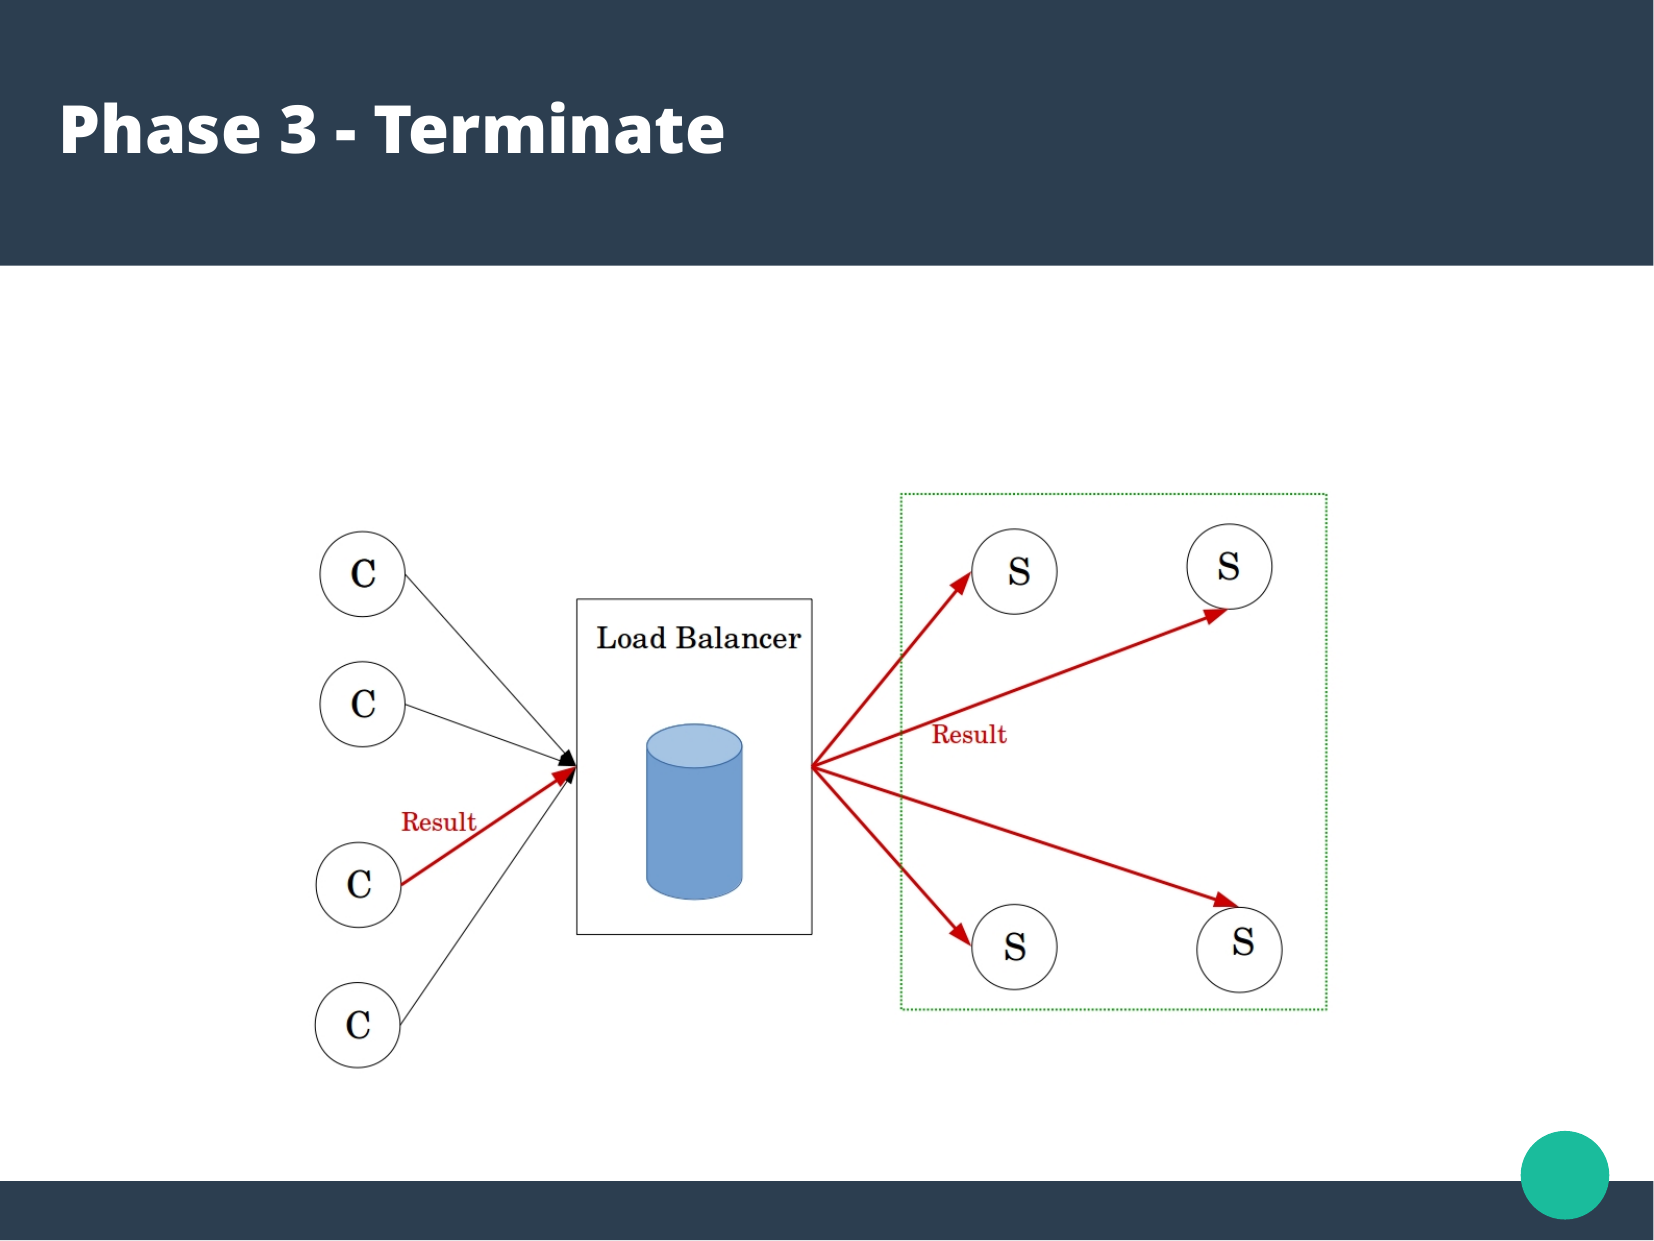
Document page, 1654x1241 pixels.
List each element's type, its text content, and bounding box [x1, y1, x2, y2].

picture [242, 324, 1412, 1152]
title Phase 3 - Terminate [59, 49, 1595, 207]
